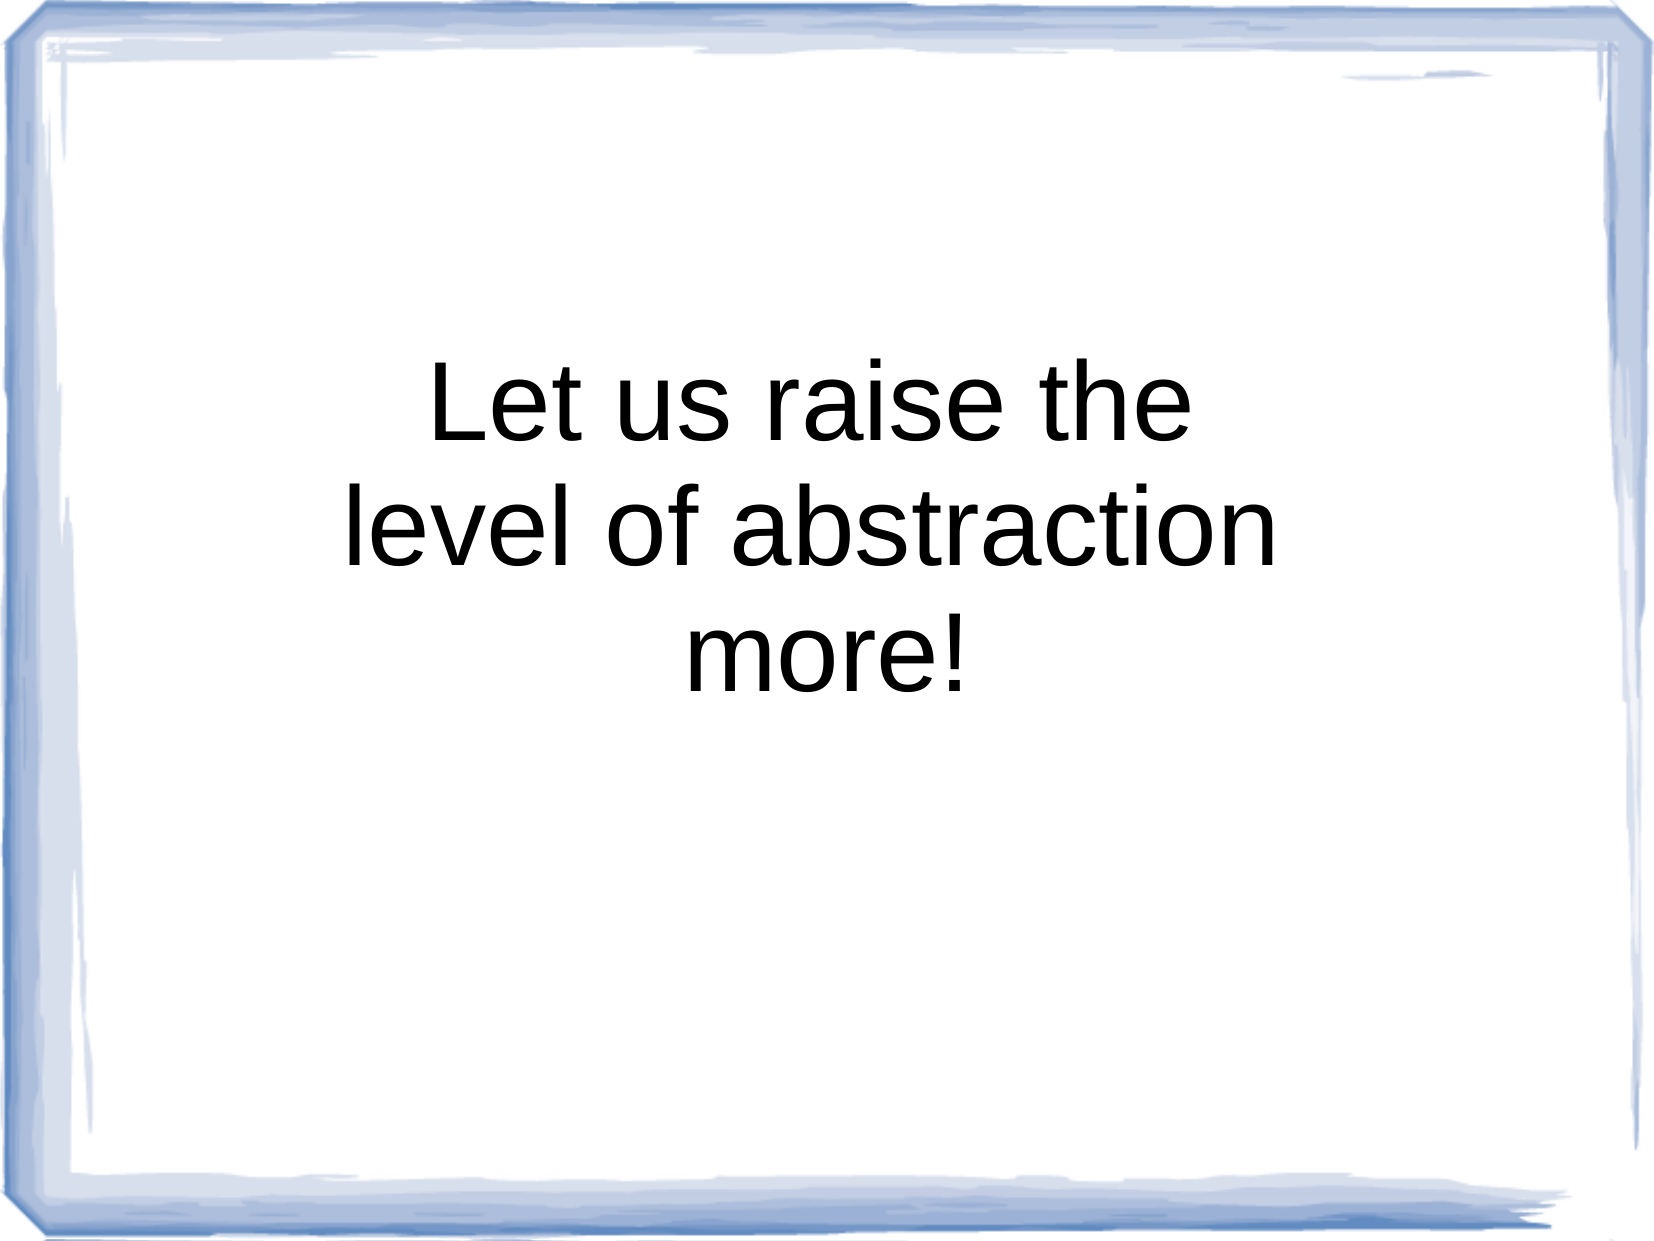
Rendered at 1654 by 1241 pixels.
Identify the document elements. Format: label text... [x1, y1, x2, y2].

picture [0, 0, 1654, 1241]
subtitle Let us raise the level of abstraction more! [82, 49, 1571, 1004]
